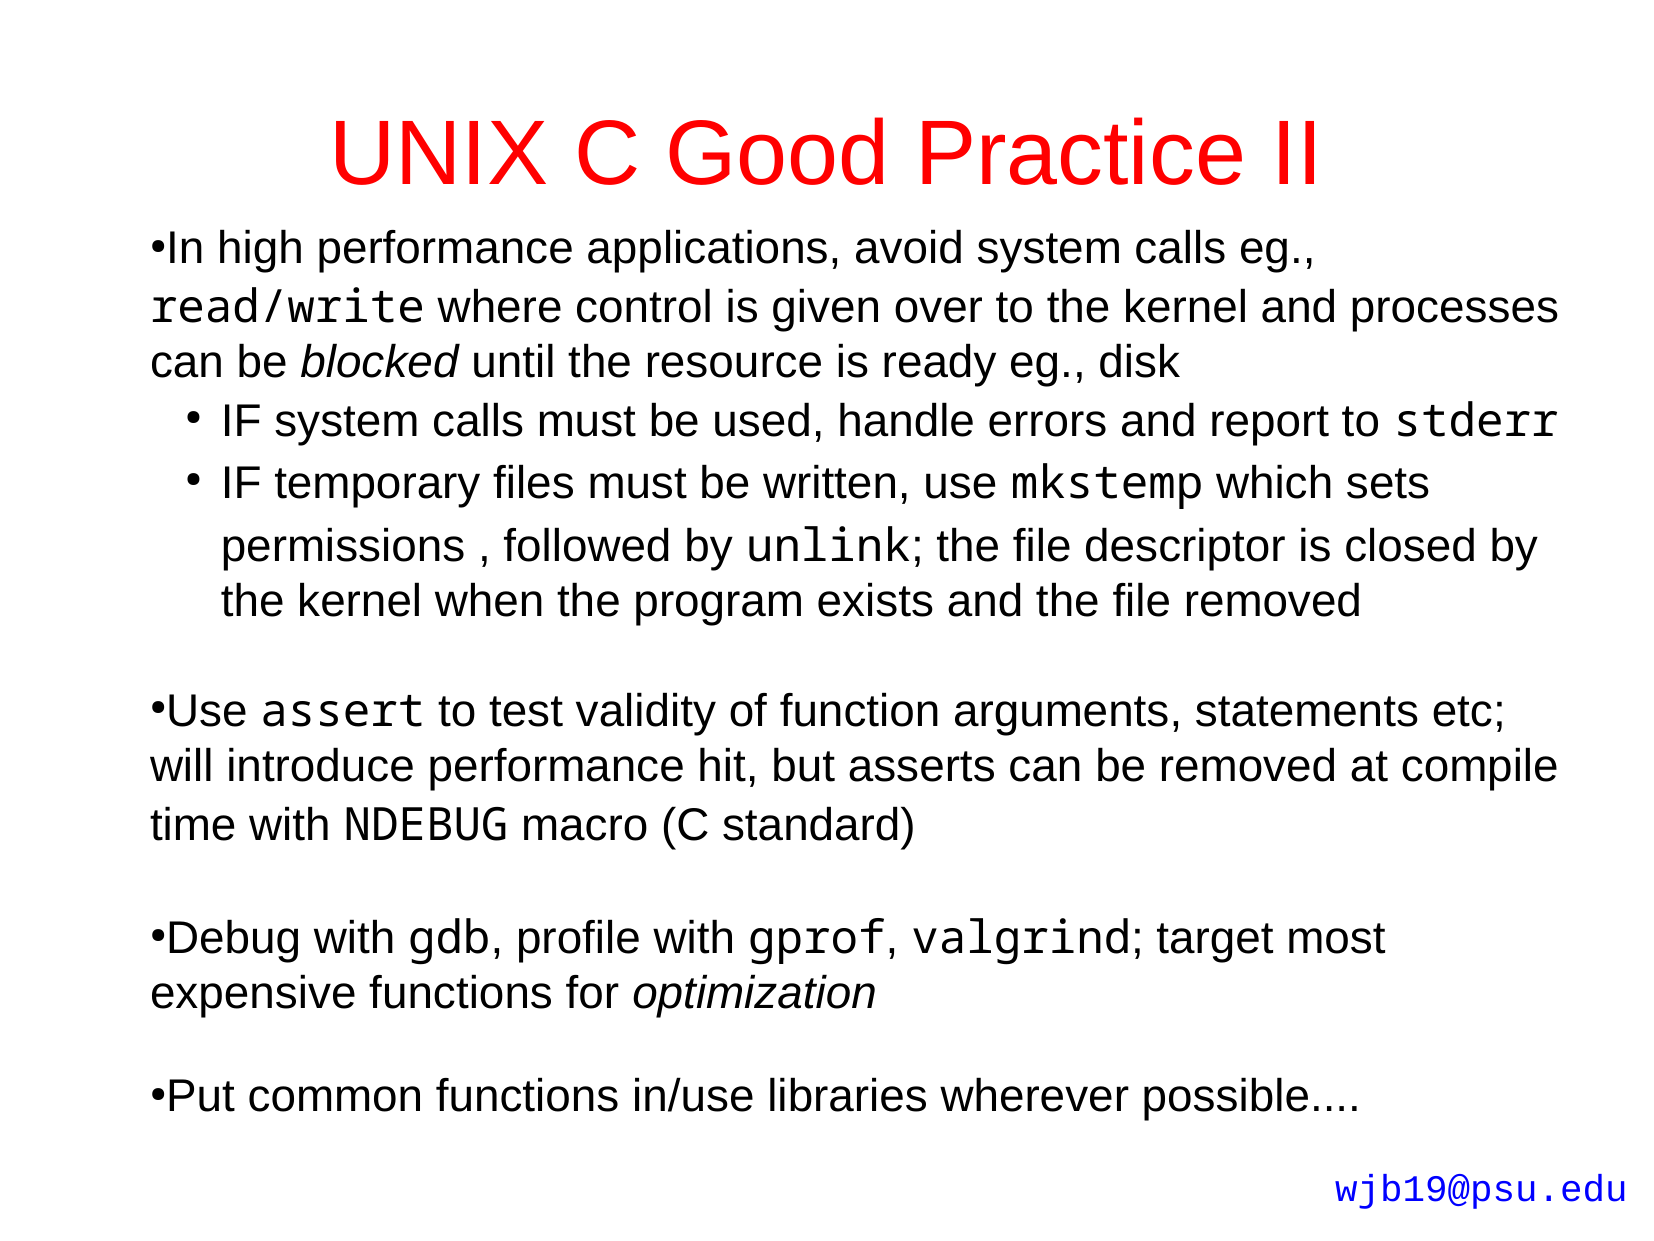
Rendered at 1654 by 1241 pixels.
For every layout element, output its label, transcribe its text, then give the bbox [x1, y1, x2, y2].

title UNIX C Good Practice II [82, 49, 1571, 257]
text_box wjb19@psu.edu [1320, 1162, 1643, 1220]
subtitle In high performance applications, avoid system calls eg., read/write where control is given over to the kernel and processes can be blocked until the resource is ready eg., disk IF system calls must be used, handle errors and report to stderr IF temporary files must be written, use mkstemp which sets permissions , followed by unlink; the file descriptor is closed by the kernel when the program exists and the file removed Use assert to test validity of function arguments, statements etc; will introduce performance hit, but asserts can be removed at compile time with NDEBUG macro (C standard) Debug with gdb, profile with gprof, valgrind; target most expensive functions for optimization Put common functions in/use libraries wherever possible.... [150, 251, 1576, 1210]
